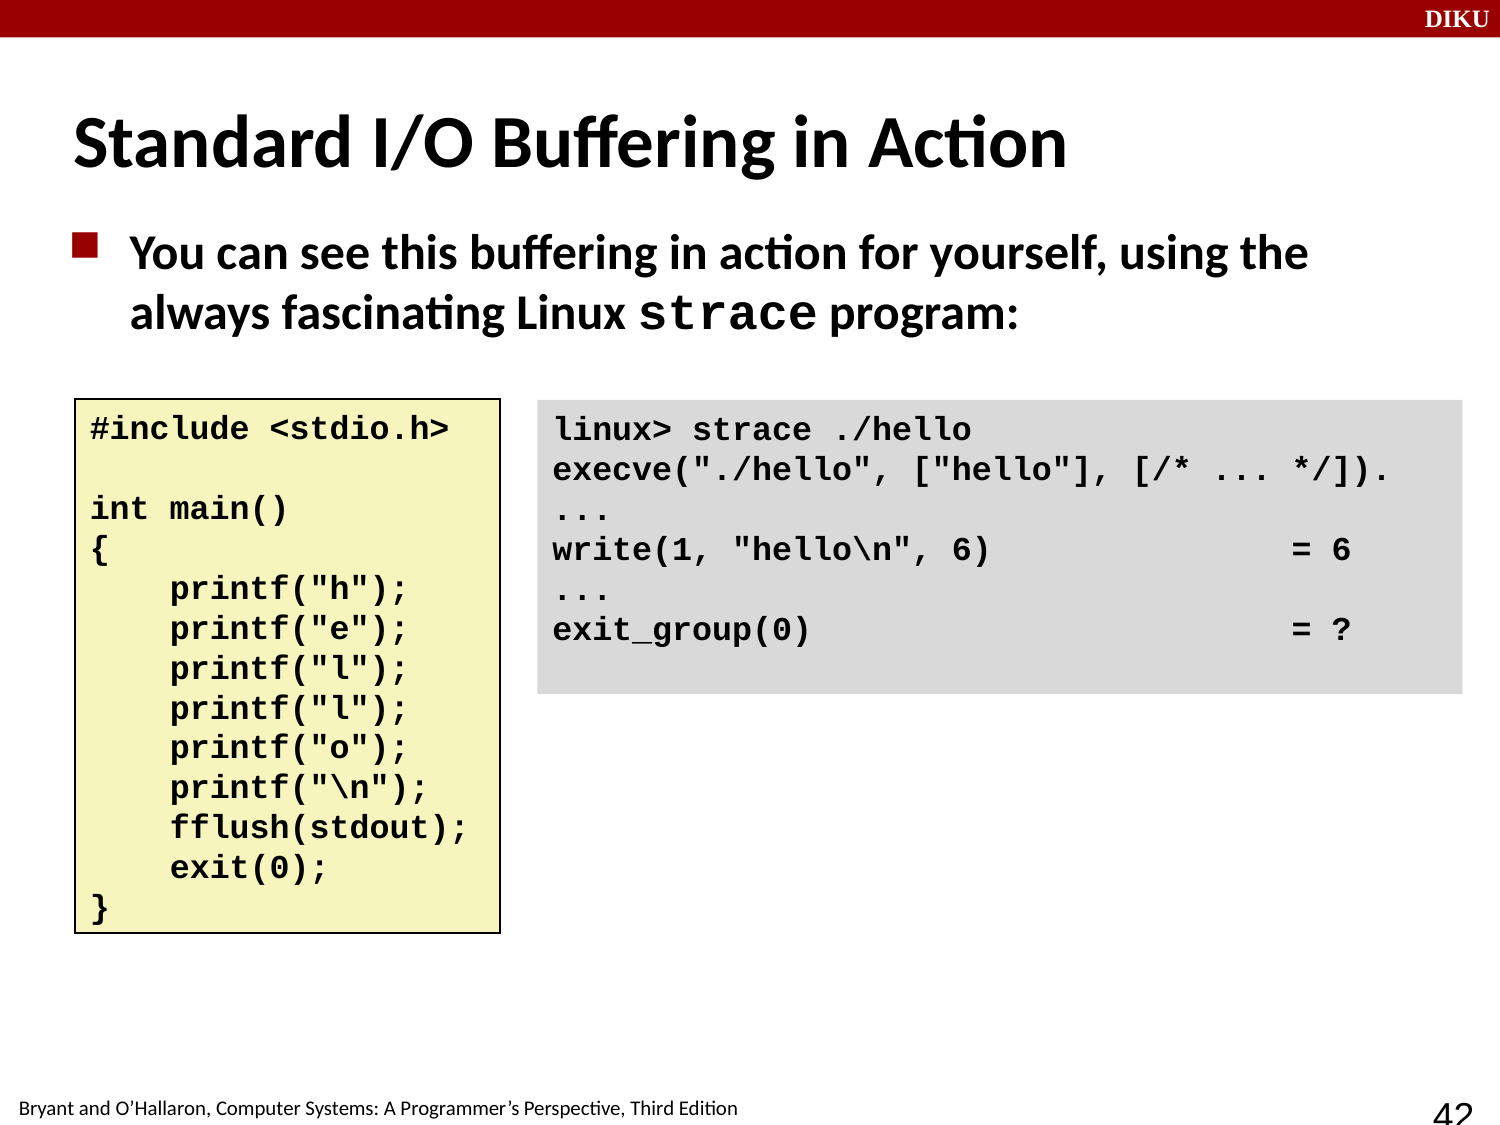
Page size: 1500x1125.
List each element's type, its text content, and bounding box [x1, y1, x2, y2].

text_box Standard I/O Buffering in Action [58, 74, 1304, 200]
text_box You can see this buffering in action for yourself, using the always fascinating Linux strace program: [58, 212, 1354, 1028]
text_box #include <stdio.h> int main() { printf("h"); printf("e"); printf("l"); printf("l"); printf("o"); printf("\n"); fflush(stdout); exit(0); } [74, 398, 500, 933]
text_box linux> strace ./hello execve("./hello", ["hello"], [/* ... */]). ... write(1, "hello\n", 6) = 6 ... exit_group(0) = ? [537, 399, 1463, 695]
